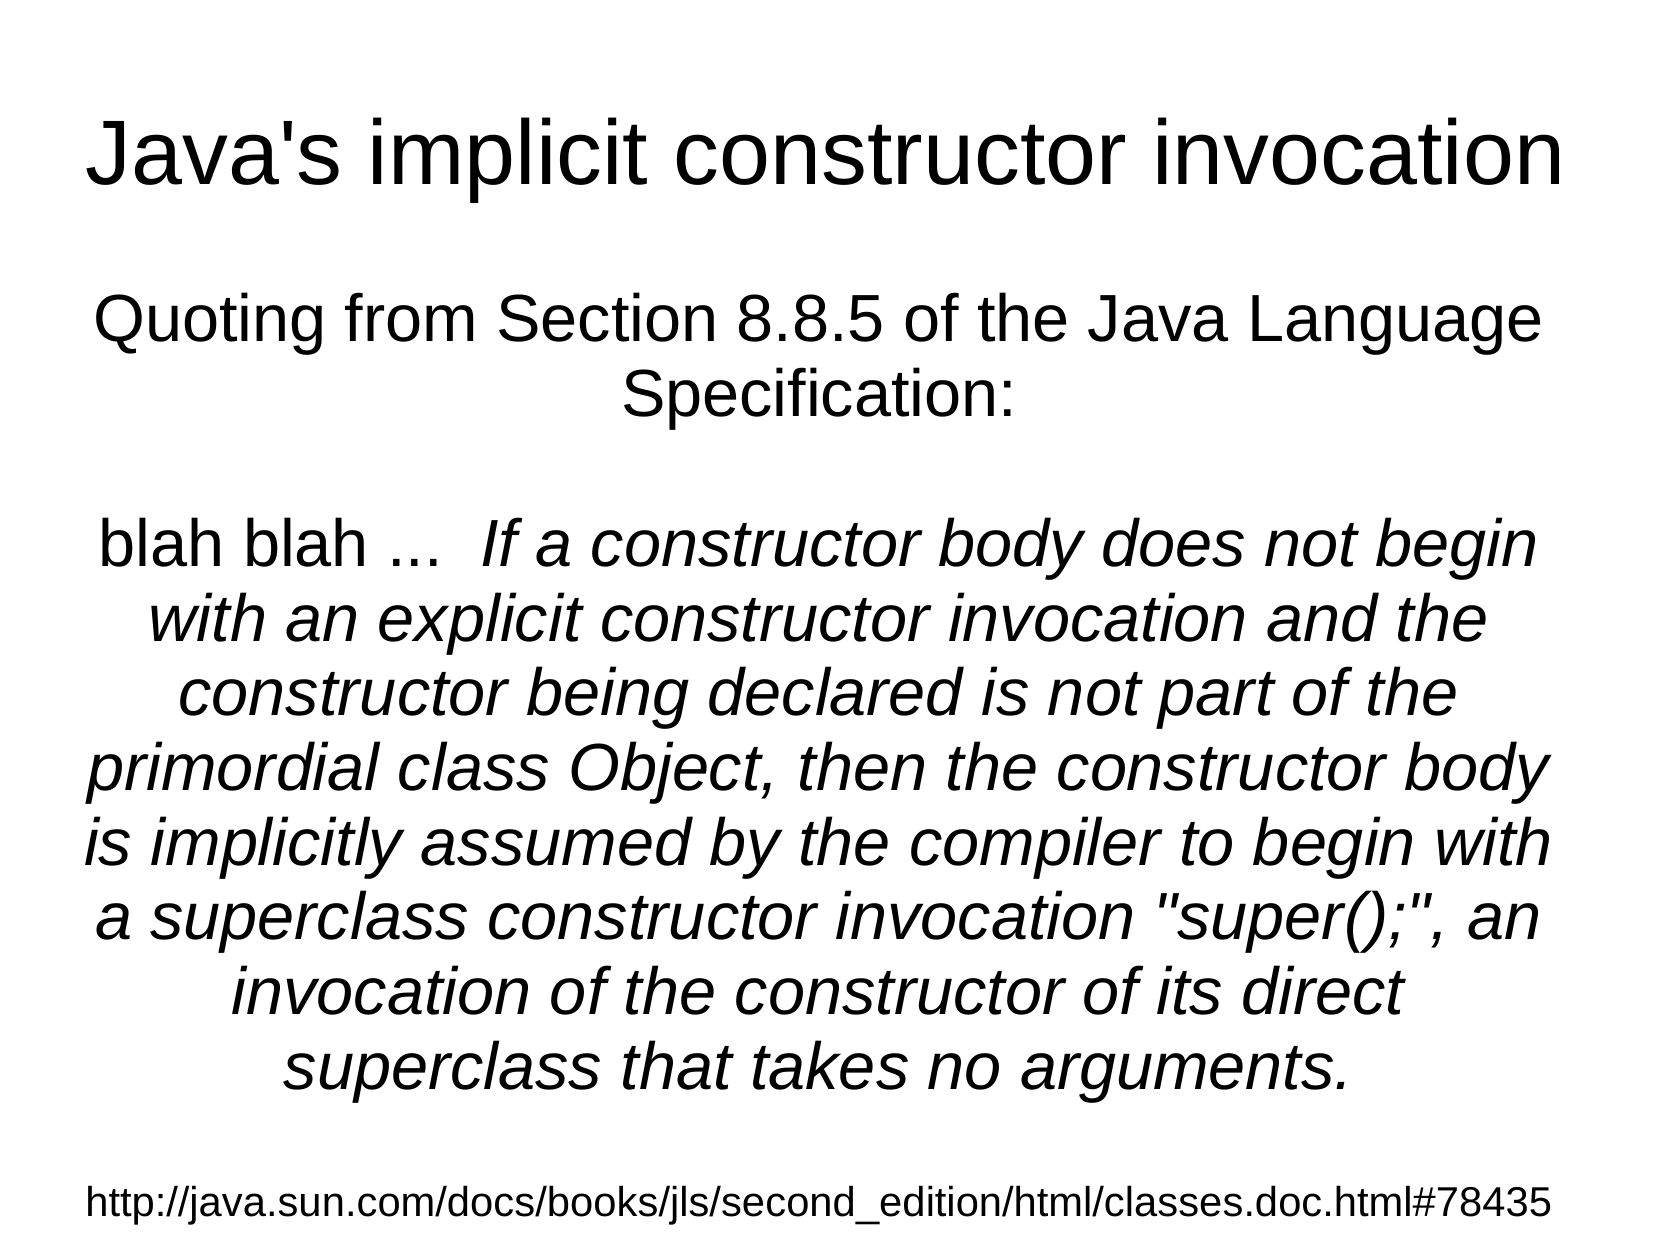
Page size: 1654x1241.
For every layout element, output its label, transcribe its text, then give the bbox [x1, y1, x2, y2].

subtitle Quoting from Section 8.8.5 of the Java Language Specification: blah blah ... If a constructor body does not begin with an explicit constructor invocation and the constructor being declared is not part of the primordial class Object, then the constructor body is implicitly assumed by the compiler to begin with a superclass constructor invocation "super();", an invocation of the constructor of its direct superclass that takes no arguments. http://java.sun.com/docs/books/jls/second_edition/html/classes.doc.html#78435 [75, 281, 1564, 1226]
title Java's implicit constructor invocation [82, 56, 1571, 250]
